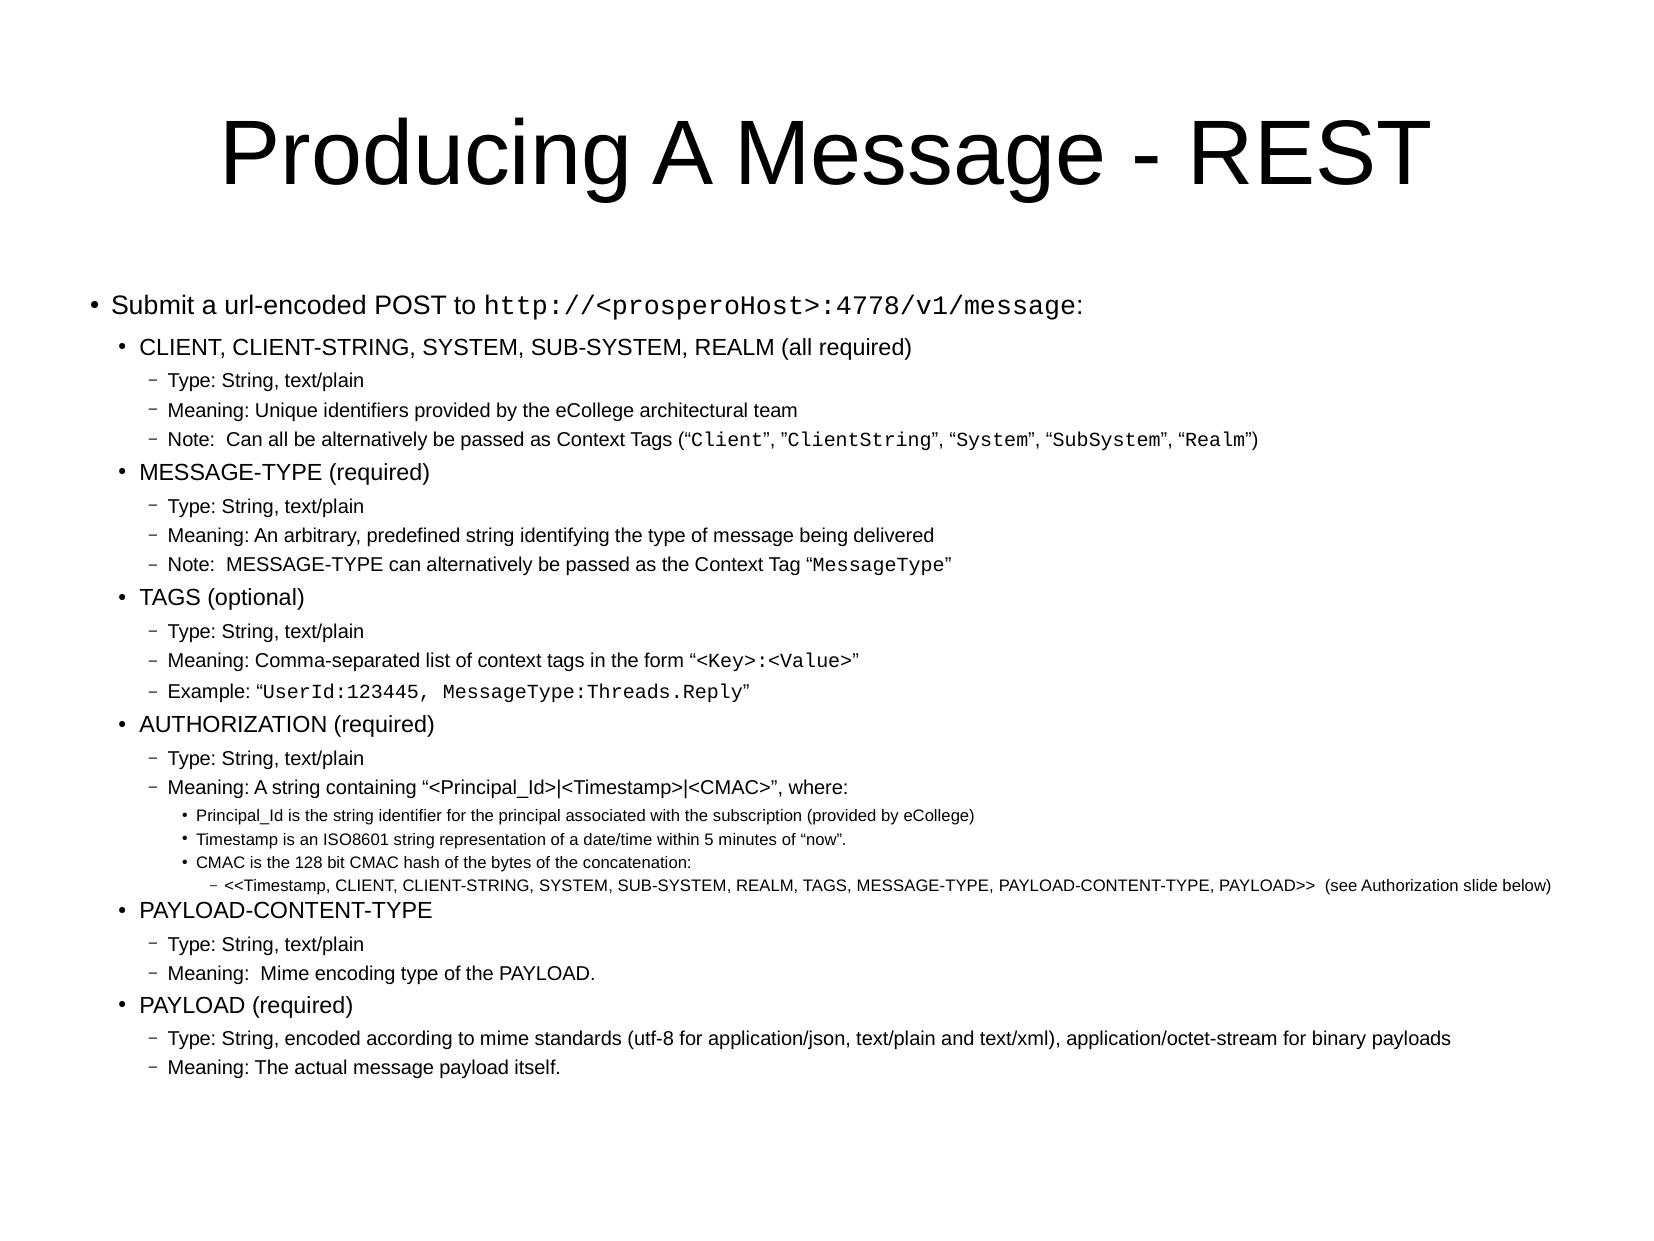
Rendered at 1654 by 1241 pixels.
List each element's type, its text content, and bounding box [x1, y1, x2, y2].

list Submit a url-encoded POST to http://<prosperoHost>:4778/v1/message: CLIENT, CLIENT-STRING, SYSTEM, SUB-SYSTEM, REALM (all required) Type: String, text/plain Meaning: Unique identifiers provided by the eCollege architectural team Note: Can all be alternatively be passed as Context Tags (“Client”, ”ClientString”, “System”, “SubSystem”, “Realm”) MESSAGE-TYPE (required) Type: String, text/plain Meaning: An arbitrary, predefined string identifying the type of message being delivered Note: MESSAGE-TYPE can alternatively be passed as the Context Tag “MessageType” TAGS (optional) Type: String, text/plain Meaning: Comma-separated list of context tags in the form “<Key>:<Value>” Example: “UserId:123445, MessageType:Threads.Reply” AUTHORIZATION (required) Type: String, text/plain Meaning: A string containing “<Principal_Id>|<Timestamp>|<CMAC>”, where: Principal_Id is the string identifier for the principal associated with the subscription (provided by eCollege) Timestamp is an ISO8601 string representation of a date/time within 5 minutes of “now”. CMAC is the 128 bit CMAC hash of the bytes of the concatenation: <<Timestamp, CLIENT, CLIENT-STRING, SYSTEM, SUB-SYSTEM, REALM, TAGS, MESSAGE-TYPE, PAYLOAD-CONTENT-TYPE, PAYLOAD>> (see Authorization slide below) PAYLOAD-CONTENT-TYPE Type: String, text/plain Meaning: Mime encoding type of the PAYLOAD. PAYLOAD (required) Type: String, encoded according to mime standards (utf-8 for application/json, text/plain and text/xml), application/octet-stream for binary payloads Meaning: The actual message payload itself. [82, 290, 1571, 1109]
title Producing A Message - REST [82, 49, 1571, 257]
